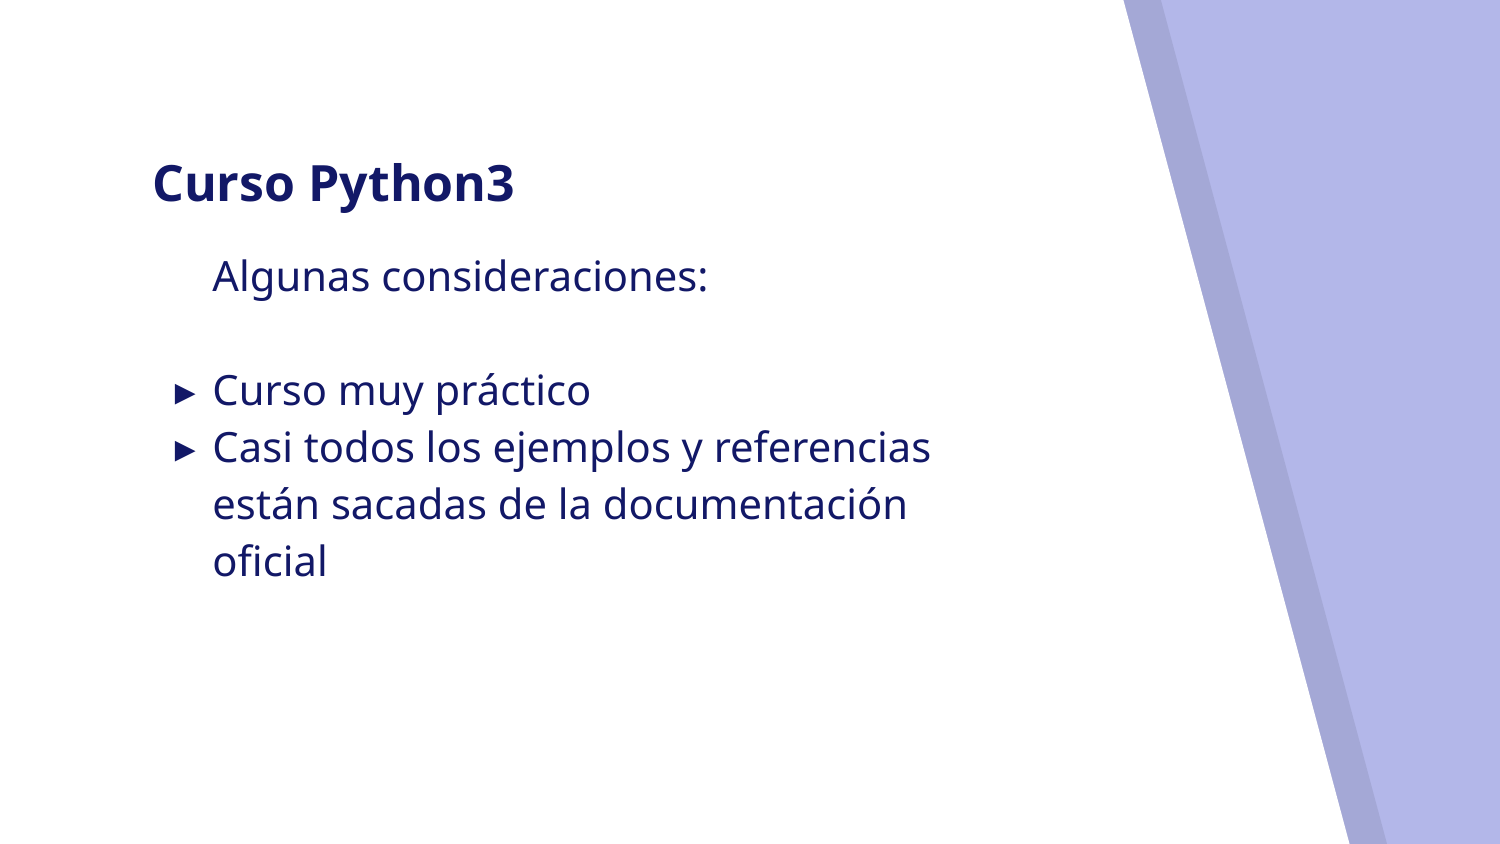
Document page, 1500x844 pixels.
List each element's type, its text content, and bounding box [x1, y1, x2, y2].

list Algunas consideraciones: Curso muy práctico Casi todos los ejemplos y referencias están sacadas de la documentación oficial [137, 246, 1011, 587]
title Curso Python3 [137, 146, 1011, 227]
